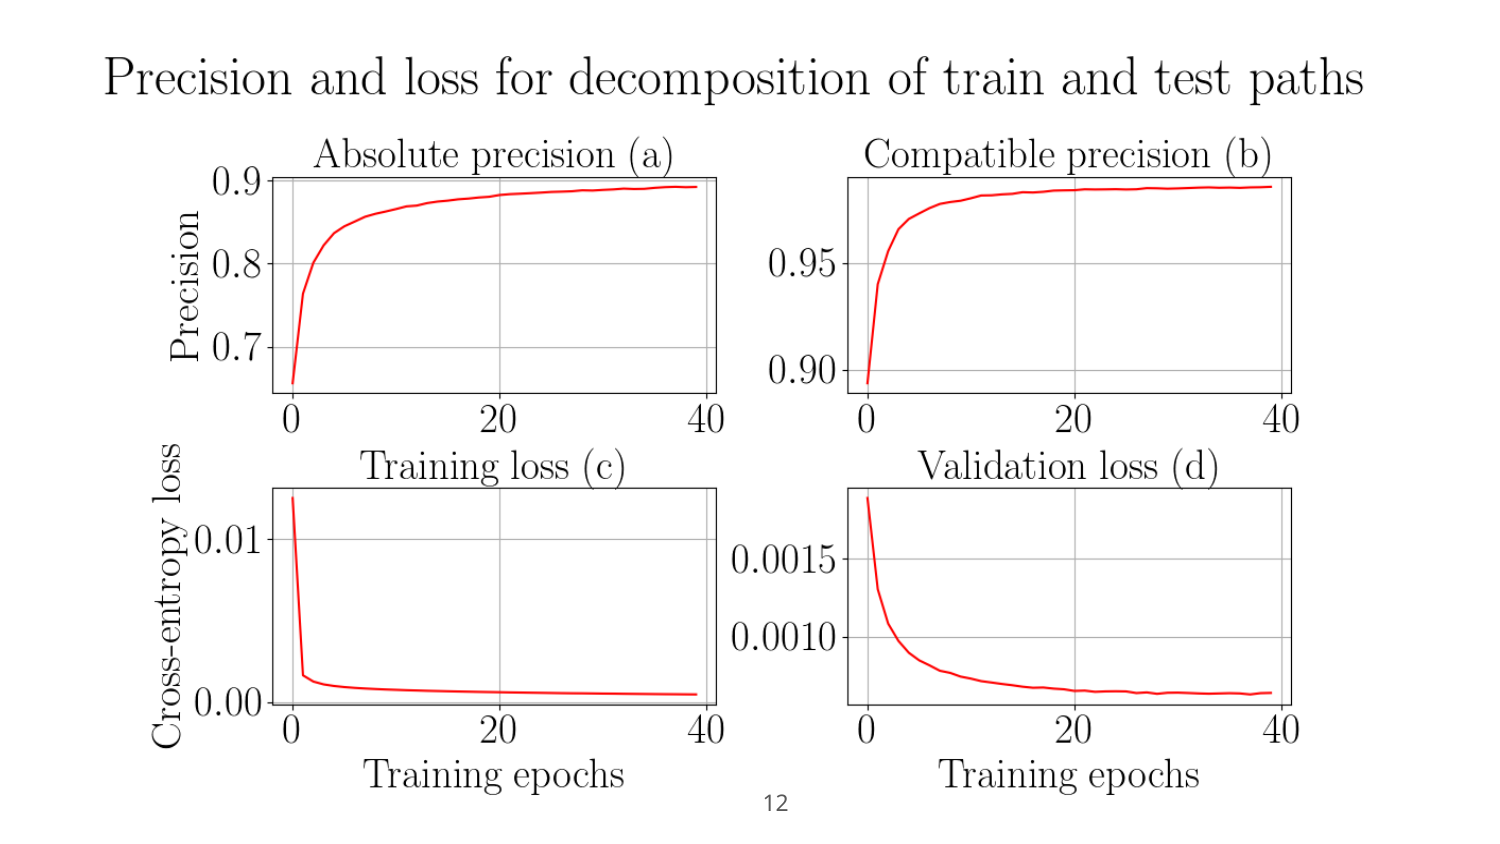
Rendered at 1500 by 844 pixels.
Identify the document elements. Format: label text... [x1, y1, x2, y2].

slide_number <number> [714, 771, 805, 837]
picture [62, 34, 1451, 811]
